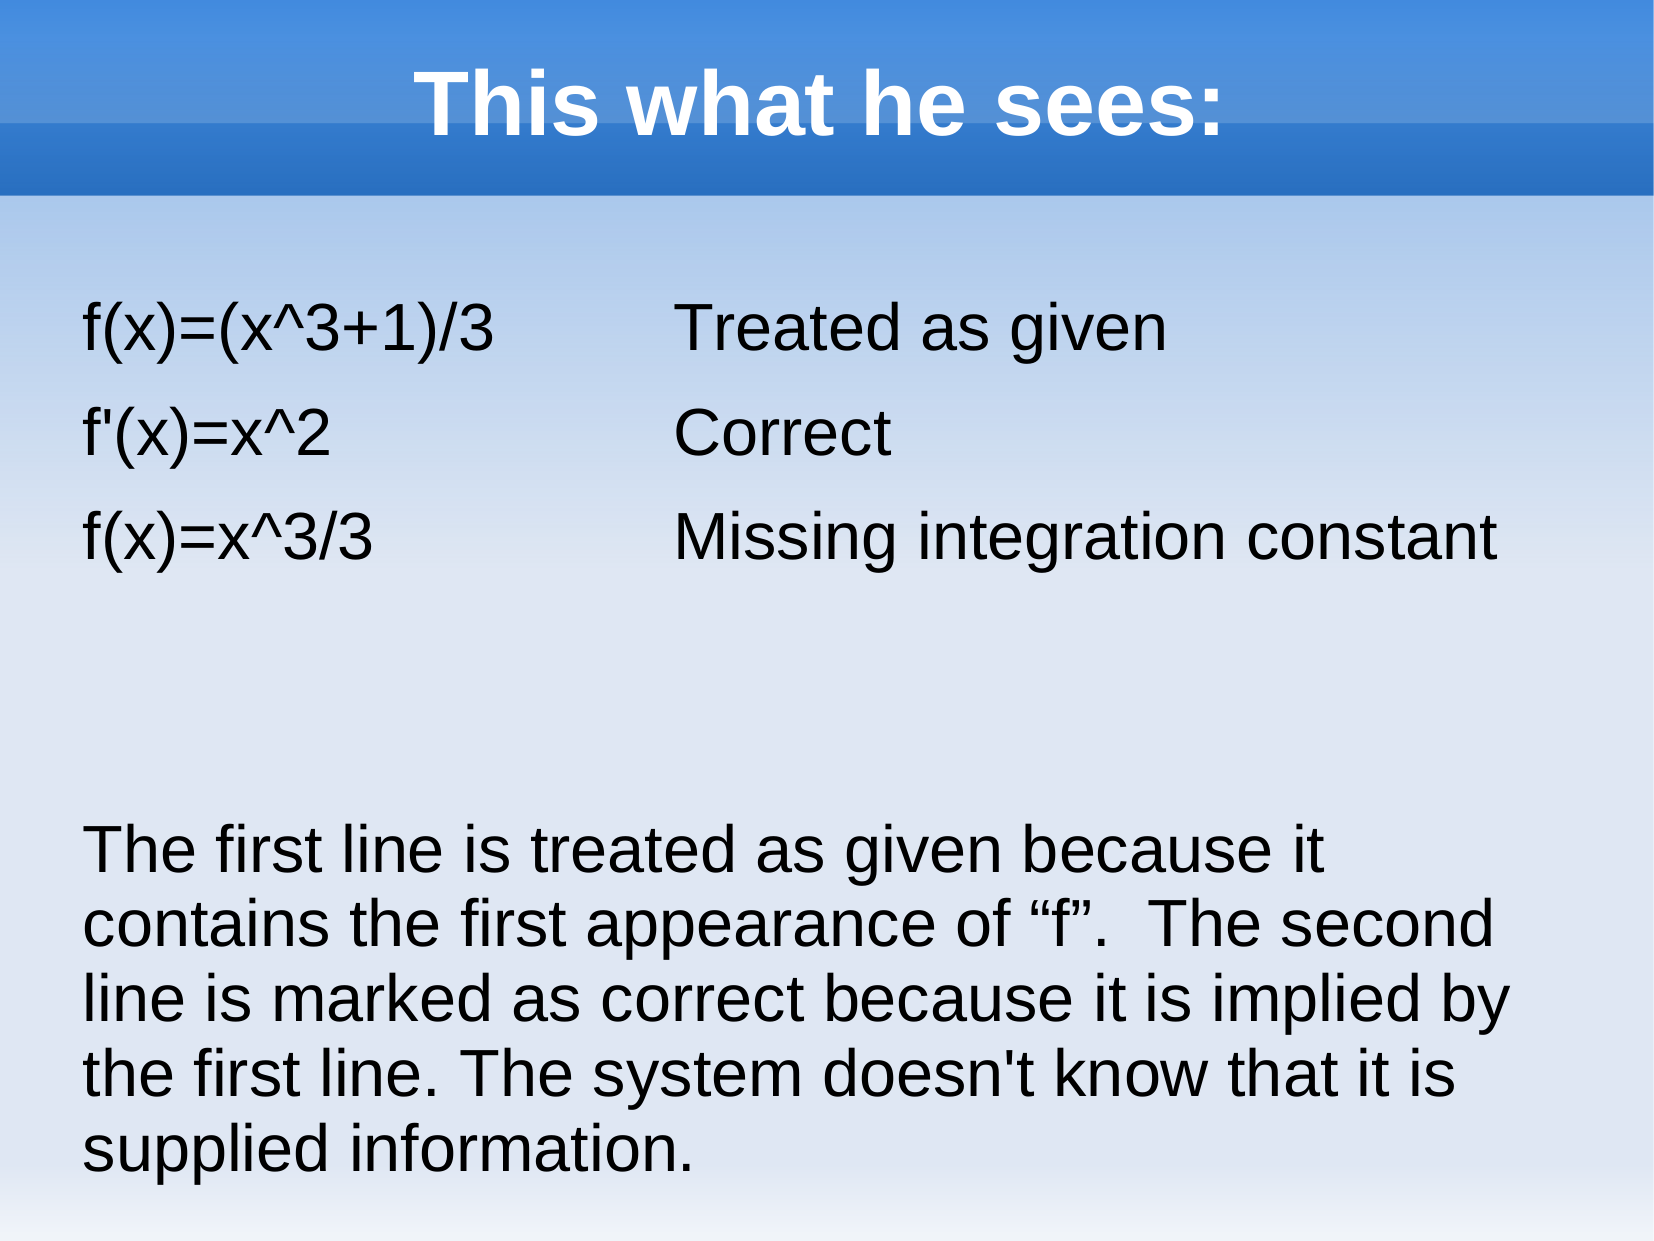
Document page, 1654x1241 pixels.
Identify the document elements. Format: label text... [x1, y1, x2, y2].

list f(x)=(x^3+1)/3 Treated as given f'(x)=x^2 Correct f(x)=x^3/3 Missing integration constant The first line is treated as given because it contains the first appearance of “f”. The second line is marked as correct because it is implied by the first line. The system doesn't know that it is supplied information. [82, 290, 1571, 1186]
title This what he sees: [76, 0, 1565, 208]
picture [0, 0, 1654, 1241]
